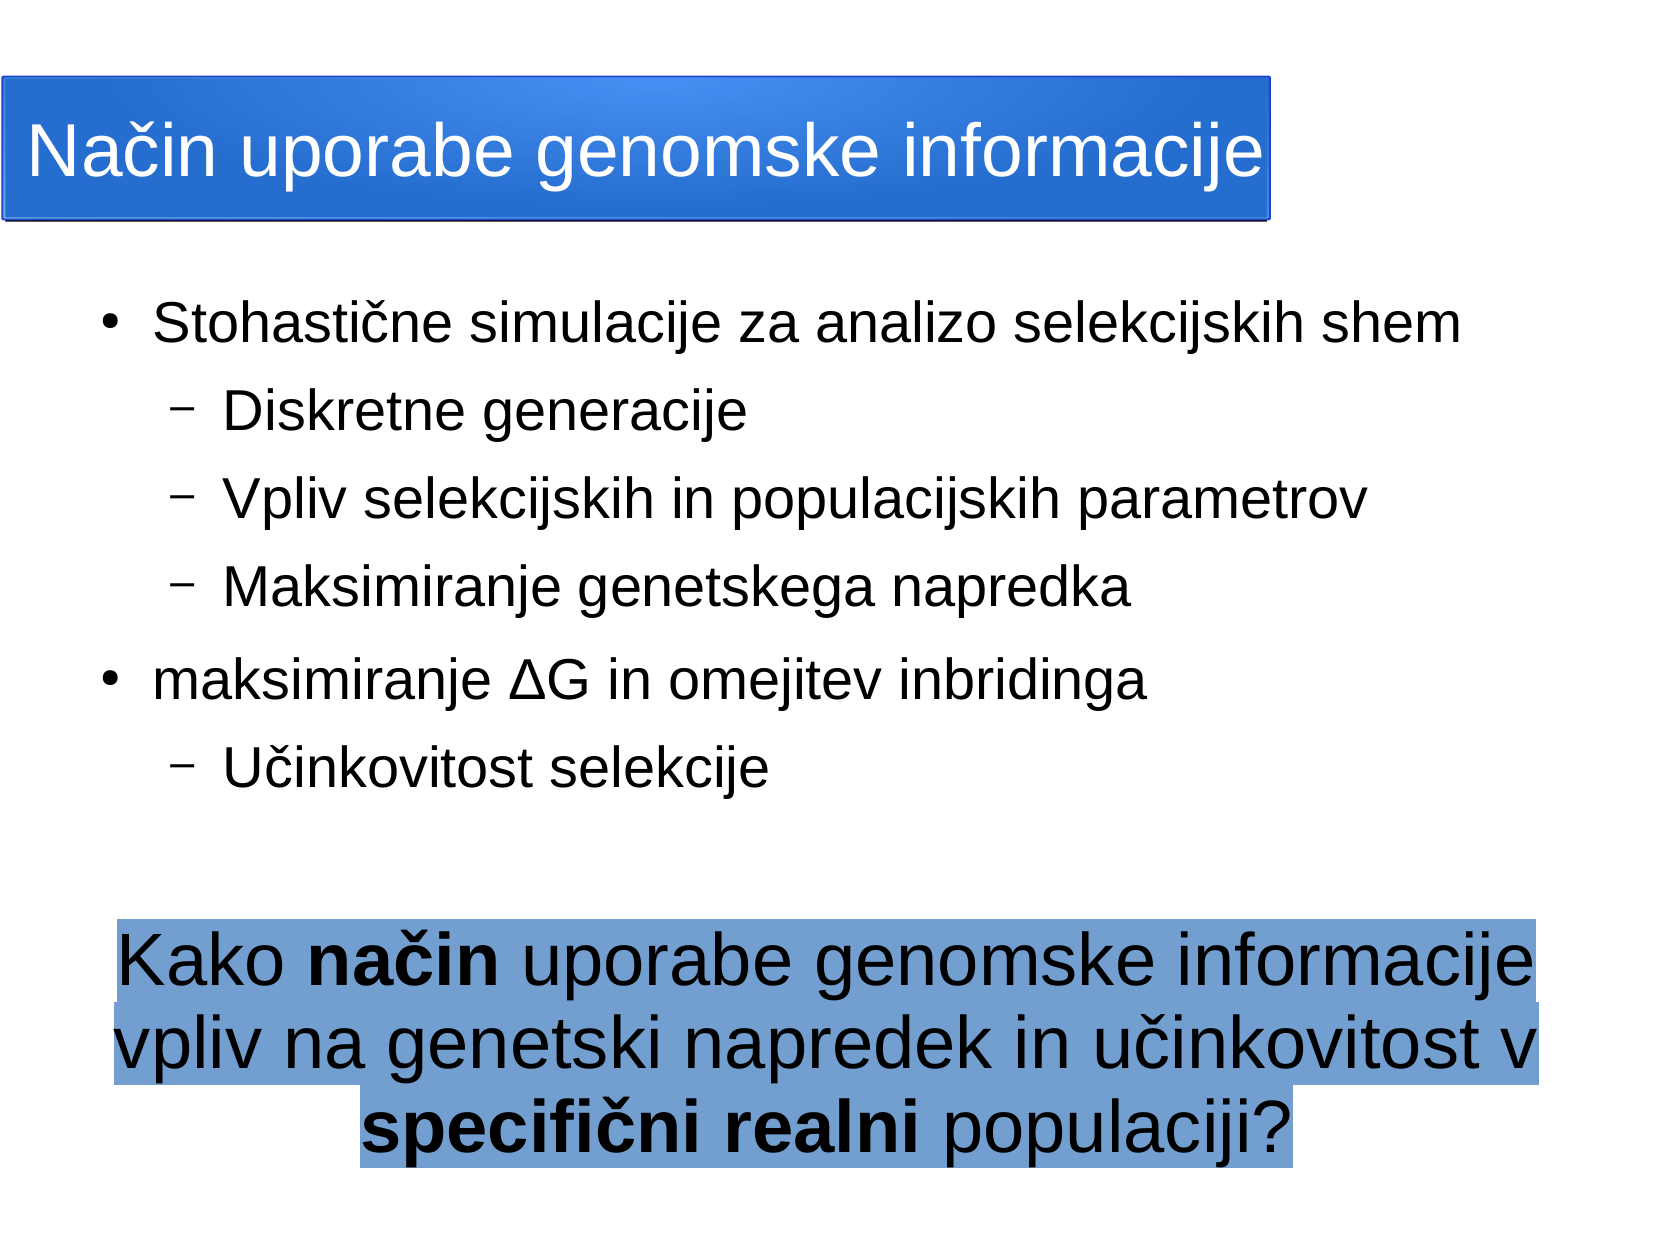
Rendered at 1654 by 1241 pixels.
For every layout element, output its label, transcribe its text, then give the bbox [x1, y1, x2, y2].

title Način uporabe genomske informacije [26, 66, 1276, 235]
list Stohastične simulacije za analizo selekcijskih shem Diskretne generacije Vpliv selekcijskih in populacijskih parametrov Maksimiranje genetskega napredka maksimiranje ΔG in omejitev inbridinga Učinkovitost selekcije Kako način uporabe genomske informacije vpliv na genetski napredek in učinkovitost v specifični realni populaciji? [82, 290, 1571, 1171]
